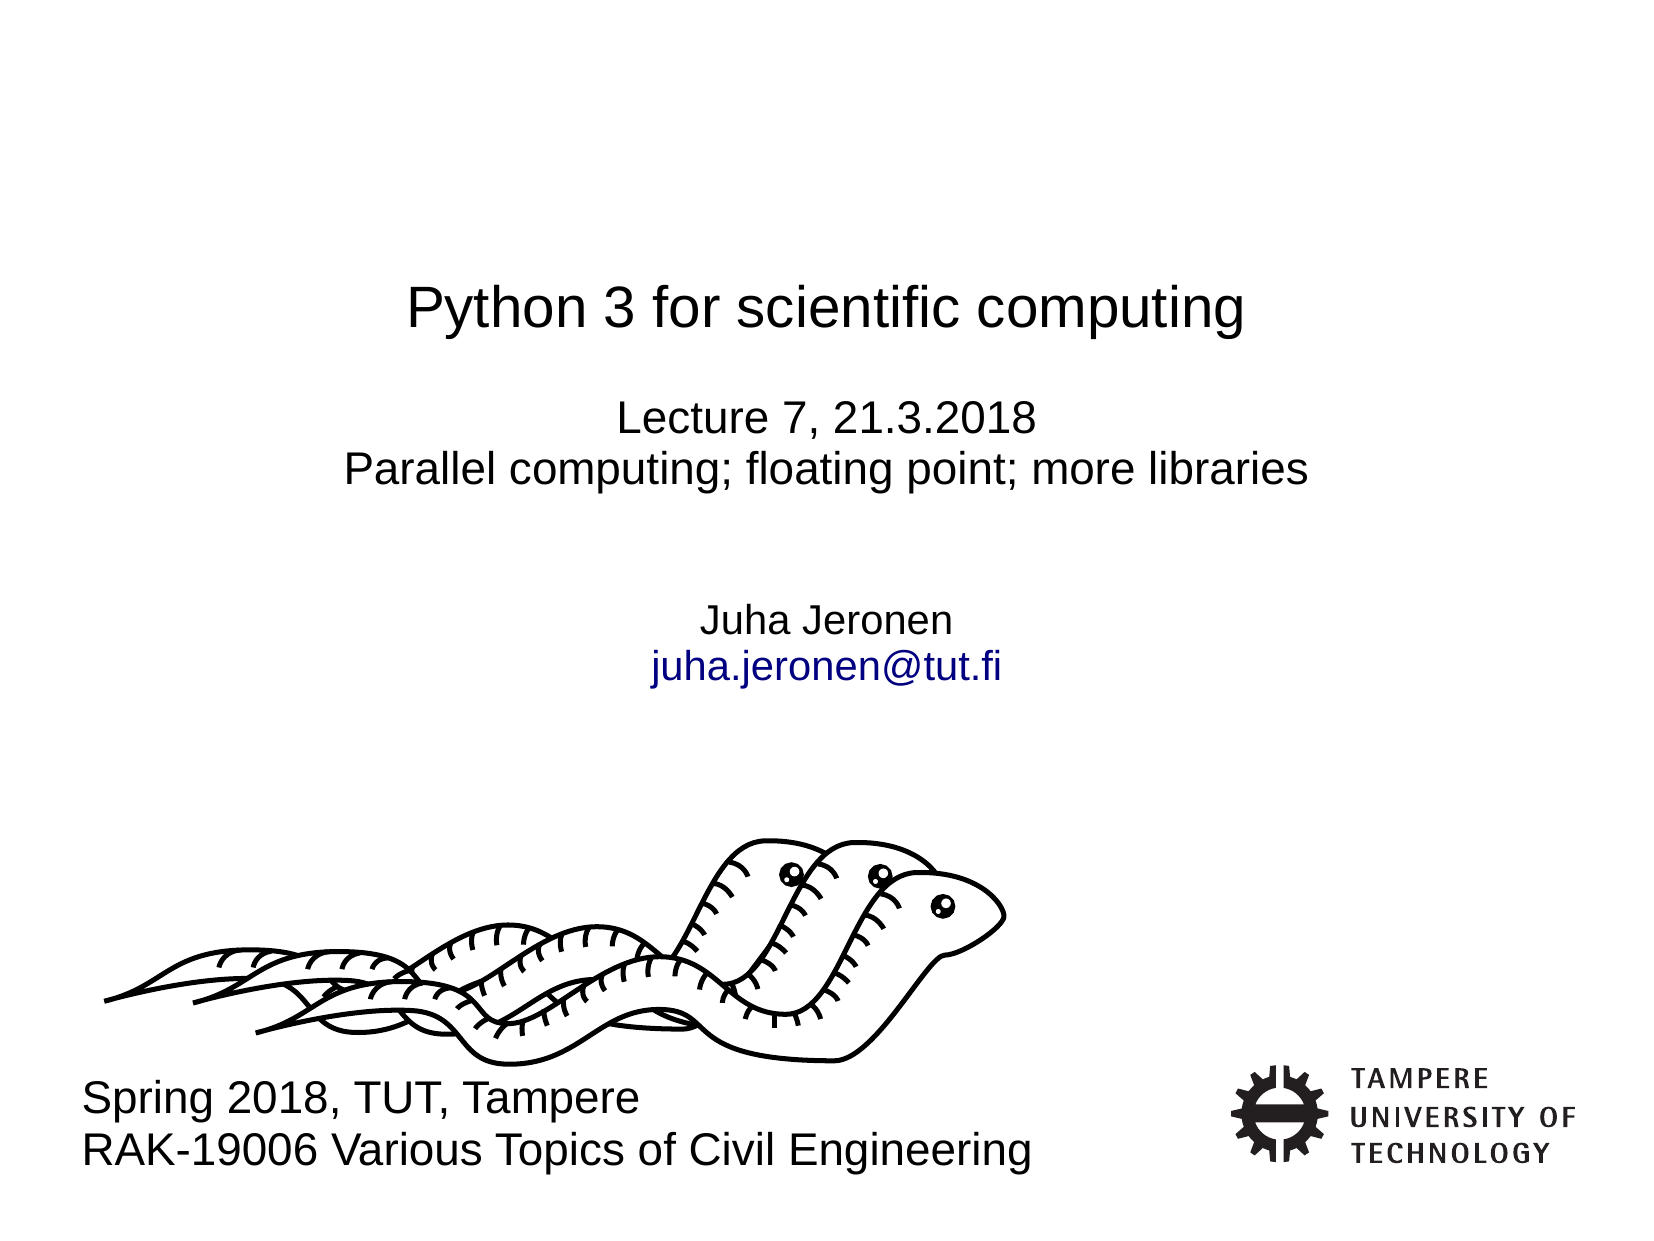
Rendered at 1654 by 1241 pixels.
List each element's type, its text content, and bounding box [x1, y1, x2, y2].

picture [1230, 1065, 1576, 1164]
subtitle Python 3 for scientific computing Lecture 7, 21.3.2018 Parallel computing; floating point; more libraries Juha Jeronen juha.jeronen@tut.fi [82, 273, 1571, 1027]
text_box Spring 2018, TUT, Tampere RAK-19006 Various Topics of Civil Engineering [66, 1065, 1051, 1183]
picture [103, 838, 1007, 1067]
